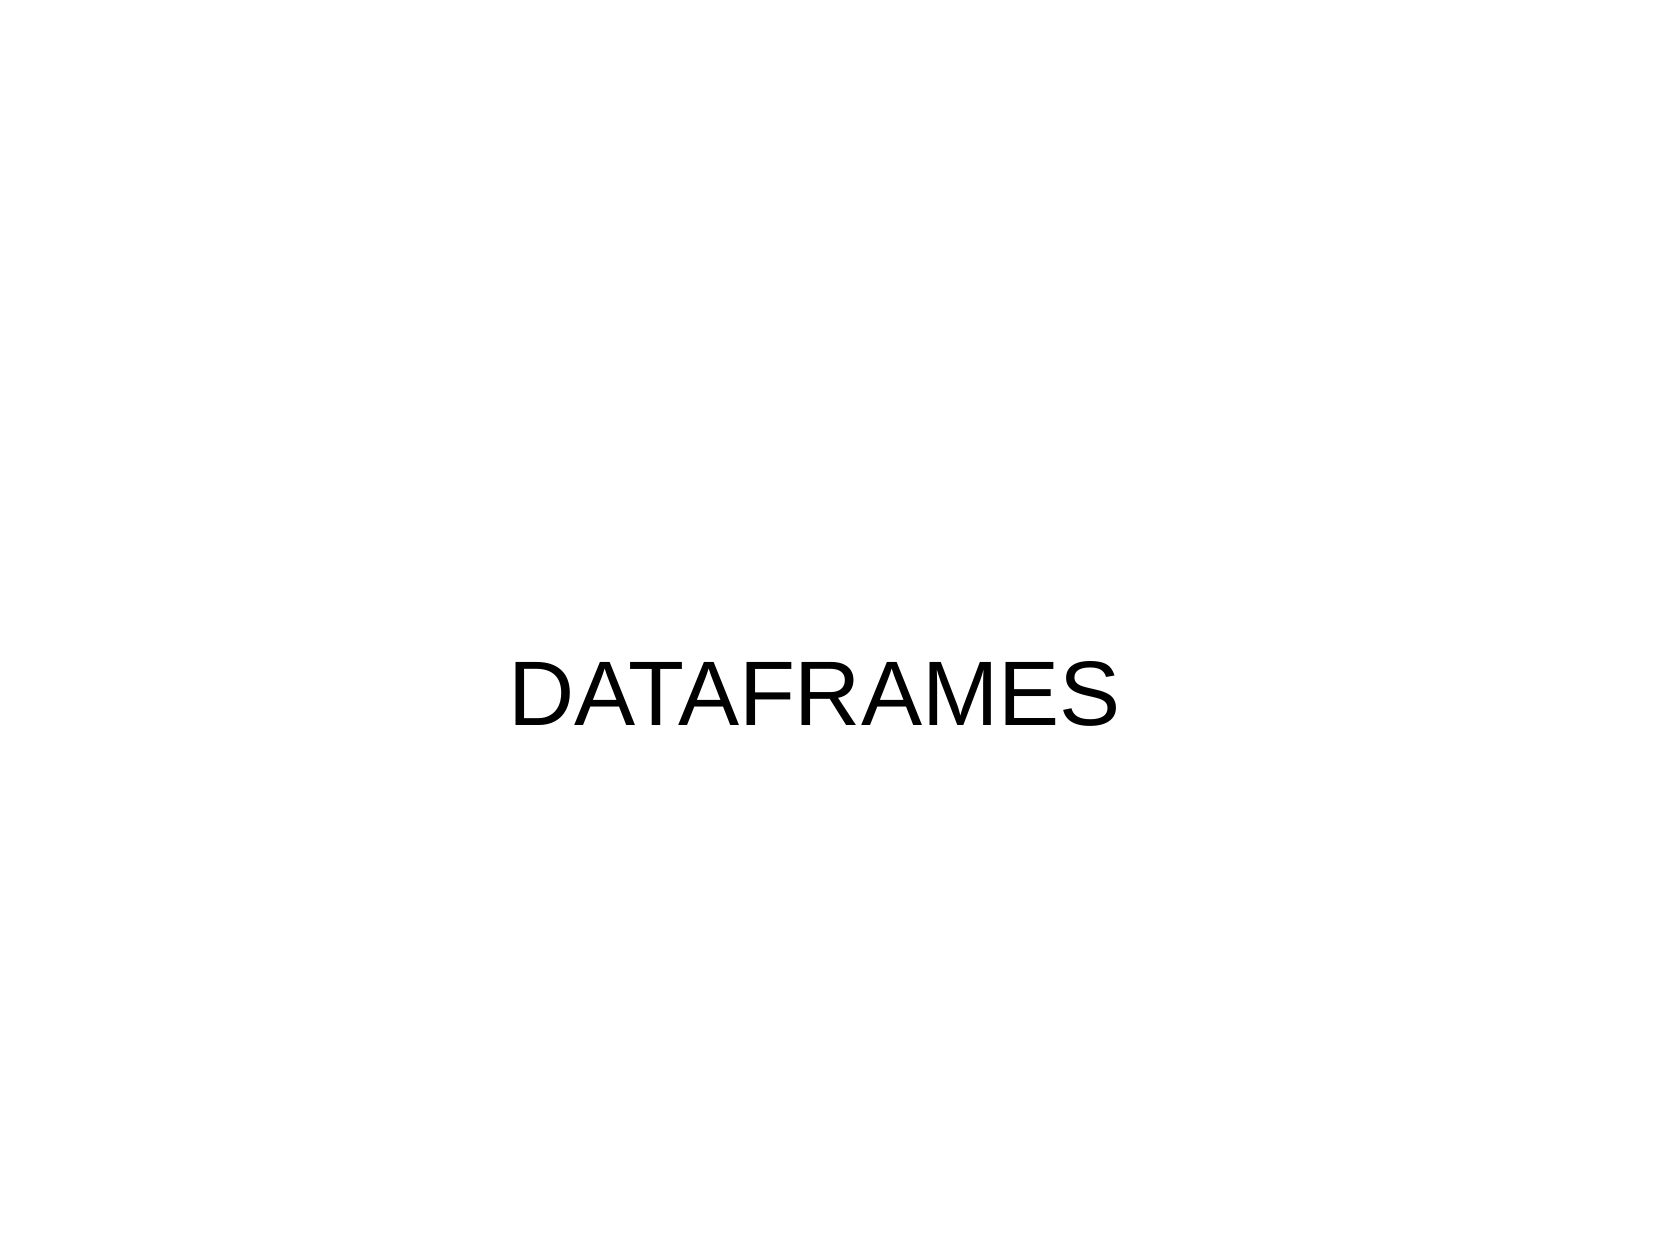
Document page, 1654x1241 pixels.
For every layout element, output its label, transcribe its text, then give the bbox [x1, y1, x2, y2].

title DATAFRAMES [70, 590, 1560, 798]
